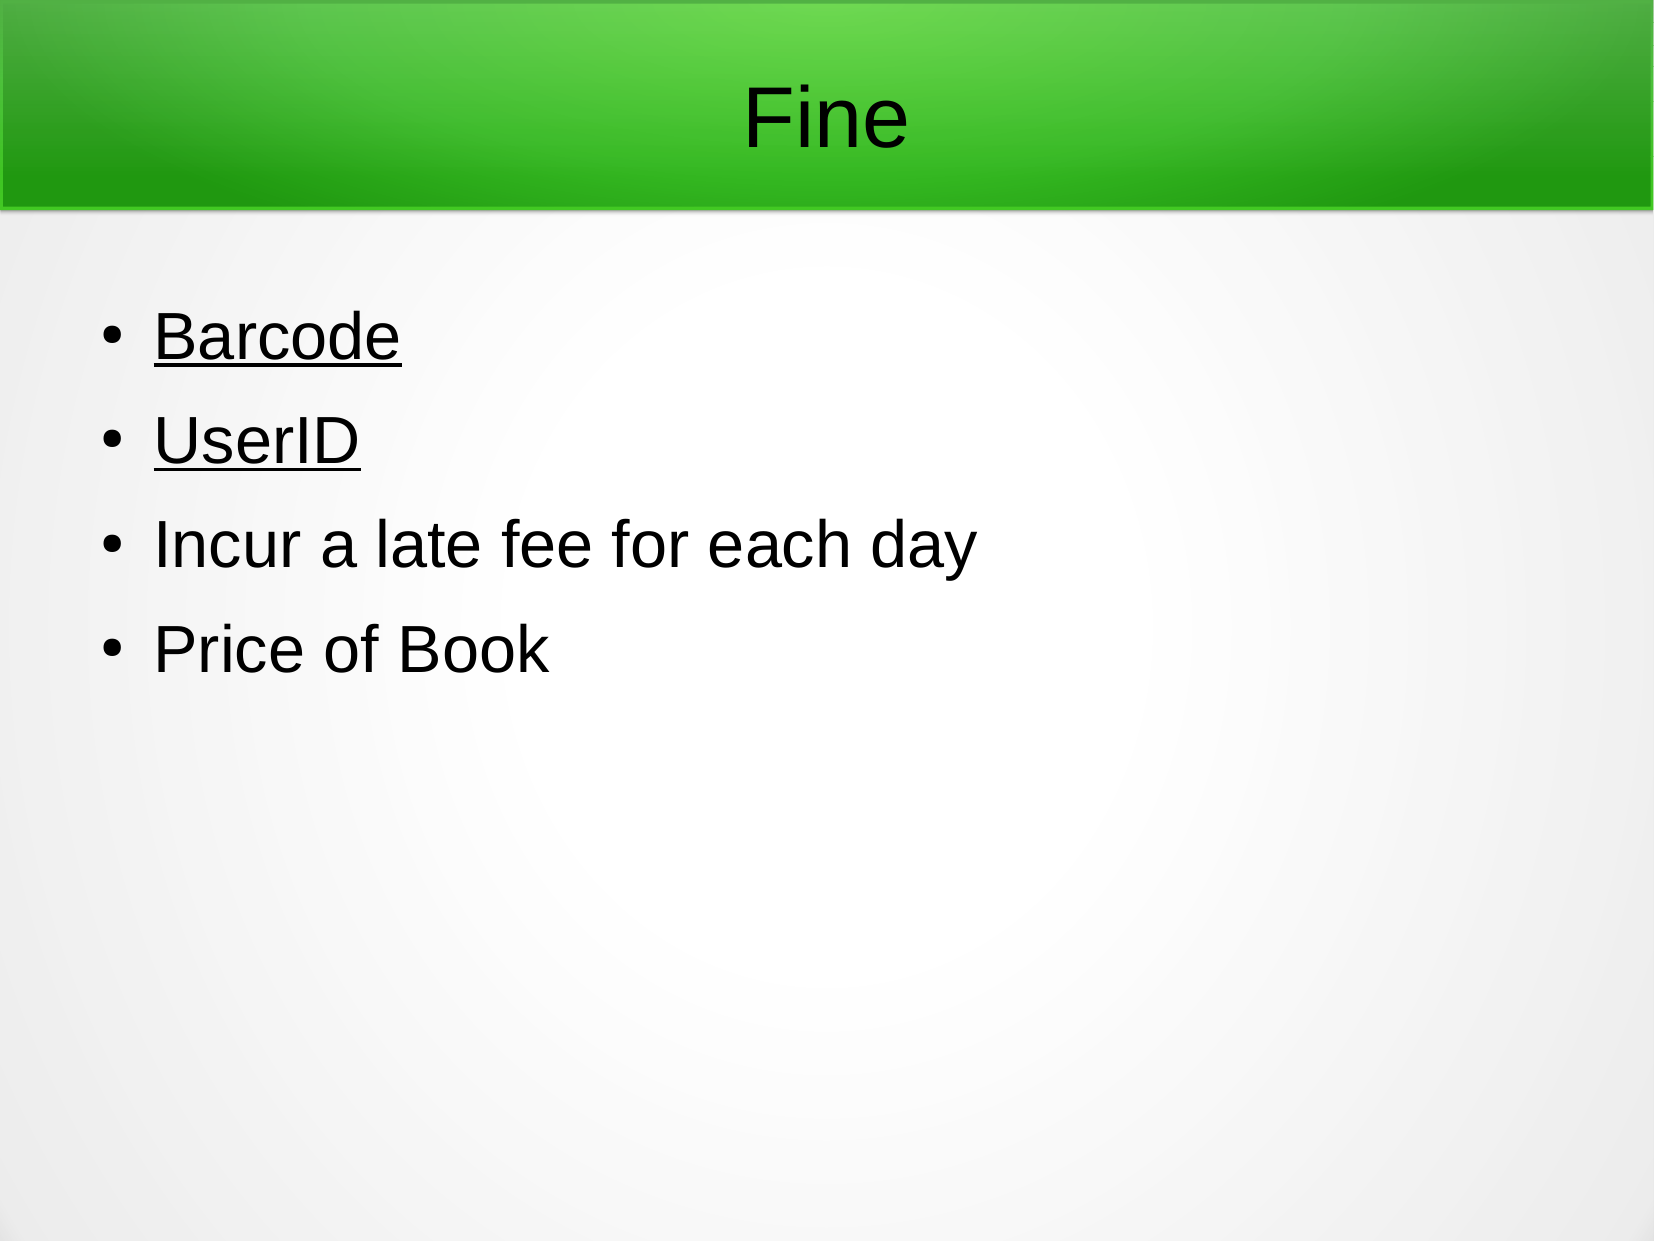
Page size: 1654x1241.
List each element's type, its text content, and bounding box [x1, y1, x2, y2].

list Barcode UserID Incur a late fee for each day Price of Book [82, 299, 1571, 1019]
title Fine [82, 47, 1571, 189]
